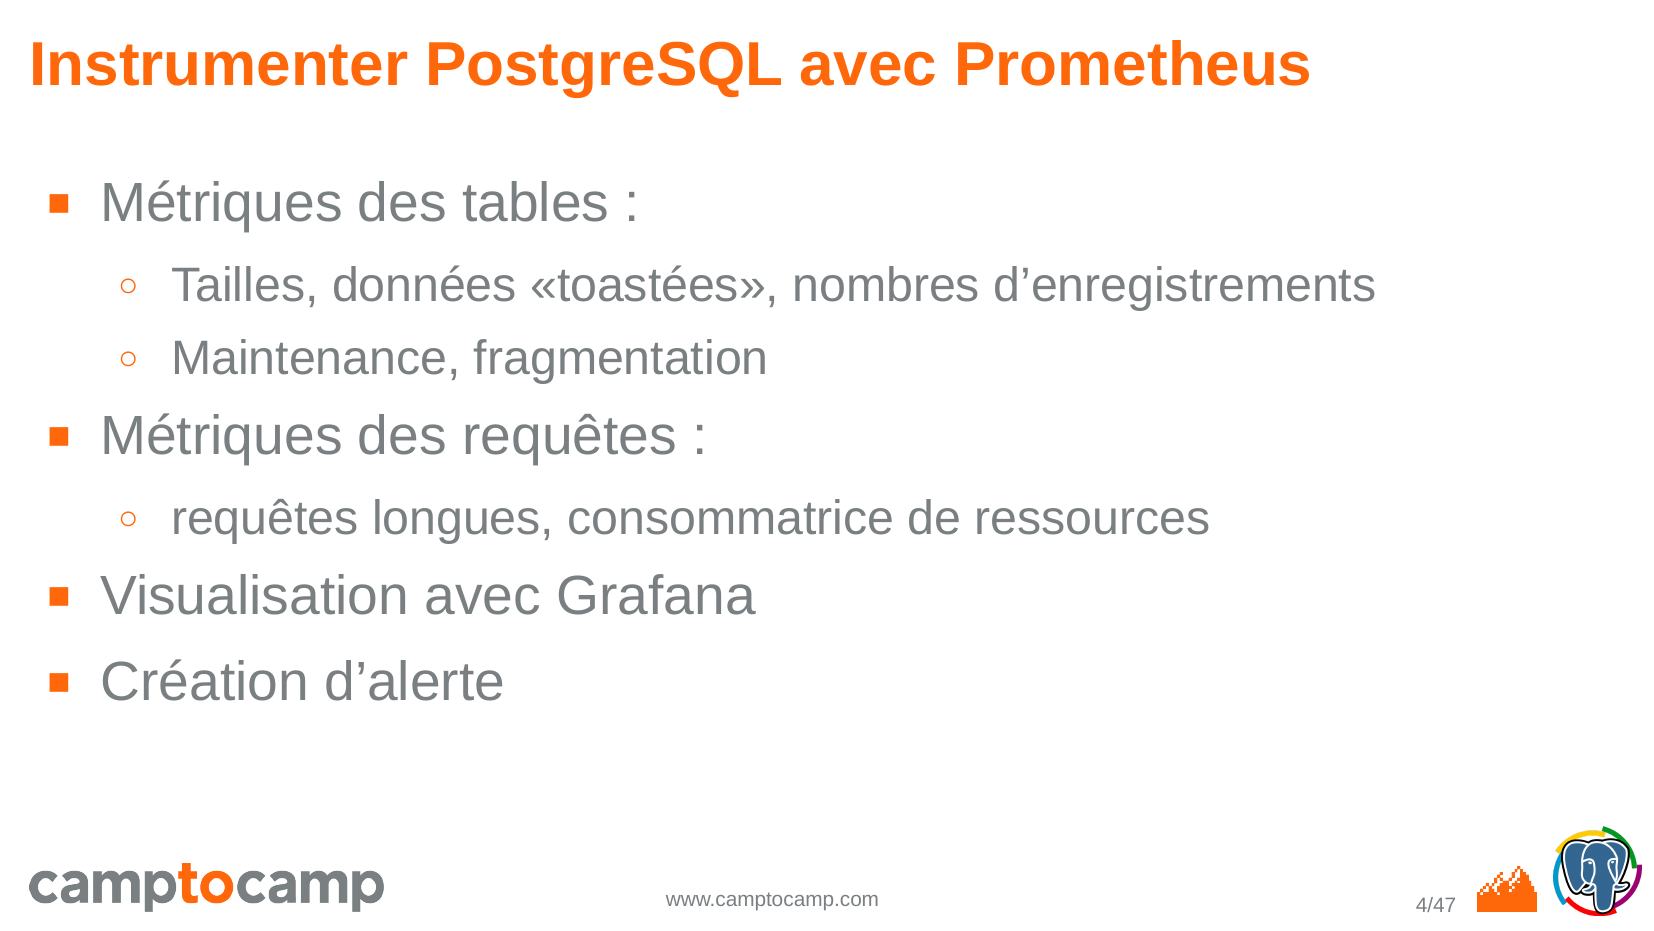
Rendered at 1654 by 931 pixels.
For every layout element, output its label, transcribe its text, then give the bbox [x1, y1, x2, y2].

list Métriques des tables : Tailles, données «toastées», nombres d’enregistrements Maintenance, fragmentation Métriques des requêtes : requêtes longues, consommatrice de ressources Visualisation avec Grafana Création d’alerte [29, 171, 1625, 827]
picture [1477, 866, 1537, 912]
title Instrumenter PostgreSQL avec Prometheus [29, 29, 1625, 169]
picture [1553, 826, 1642, 916]
picture [29, 863, 384, 912]
